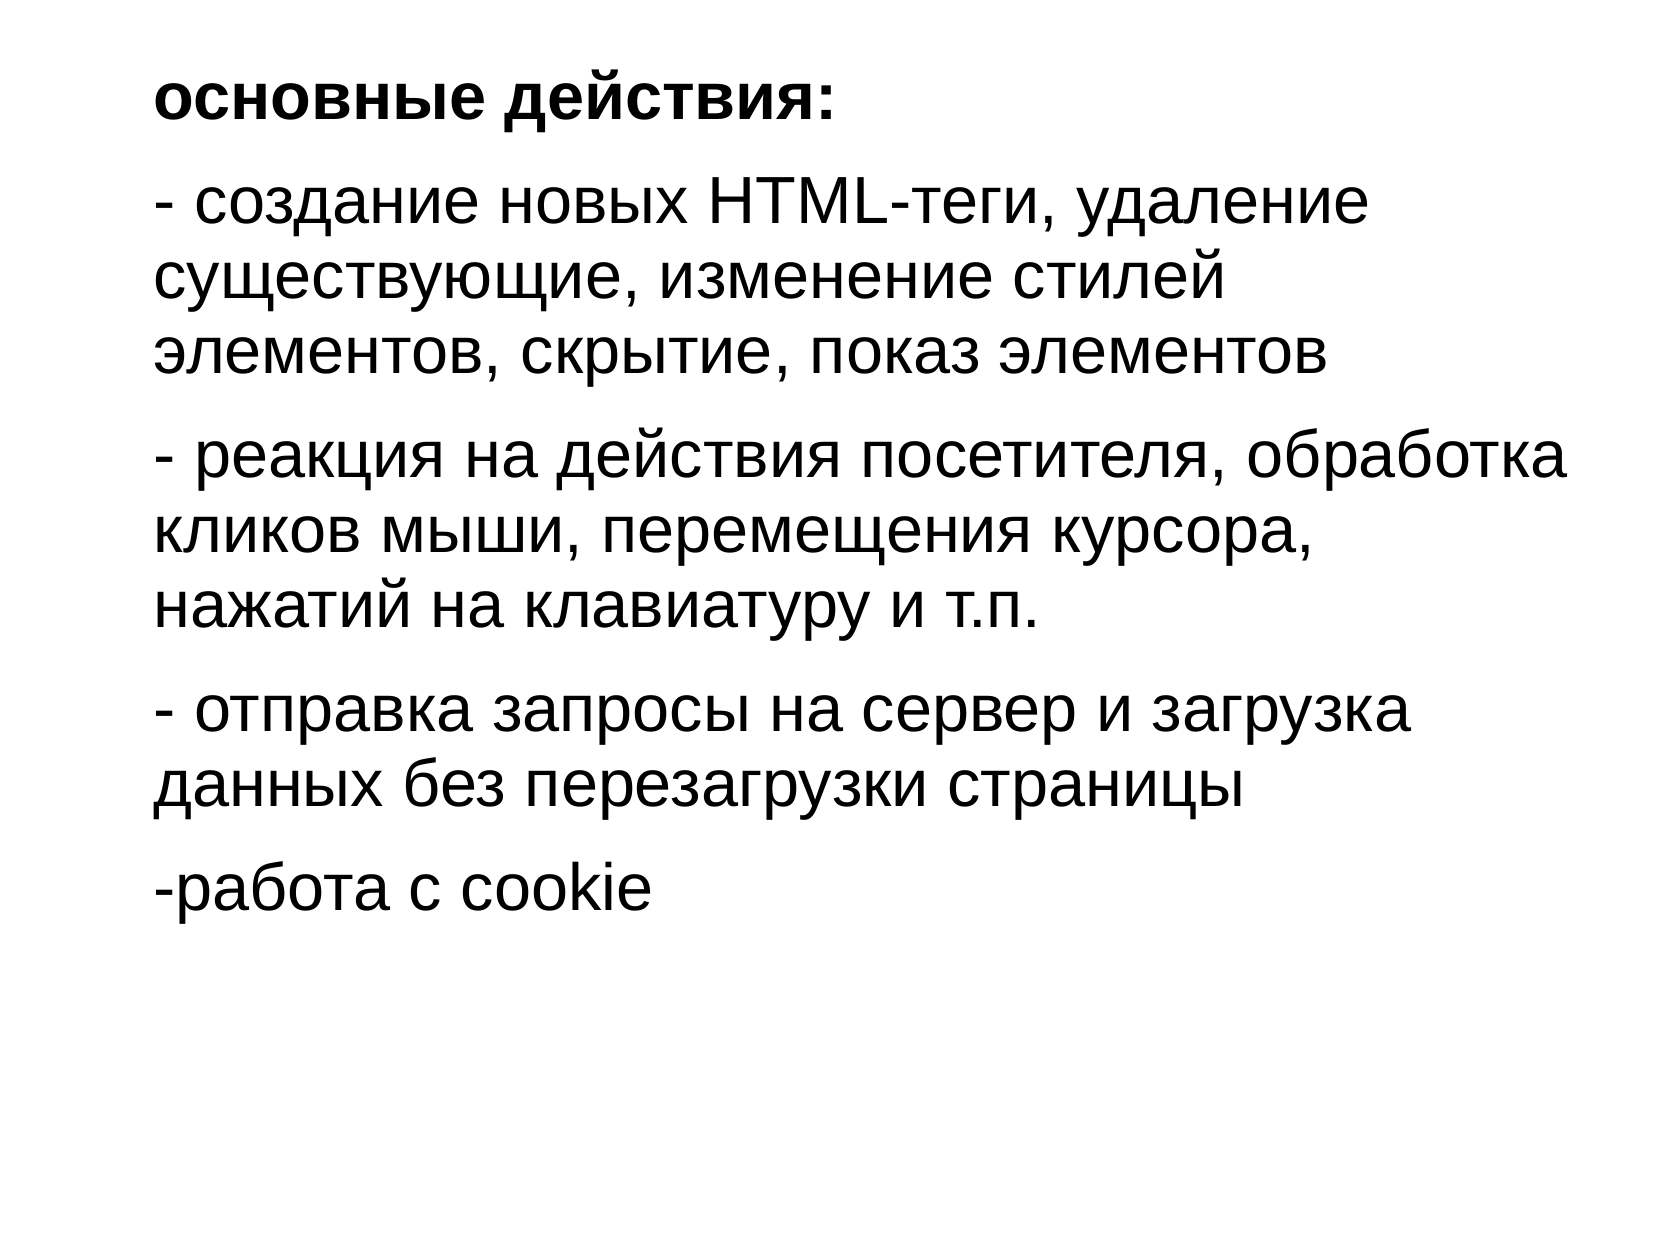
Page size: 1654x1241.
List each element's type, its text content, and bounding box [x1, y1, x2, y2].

list основные действия: - создание новых HTML-теги, удаление существующие, изменение стилей элементов, скрытие, показ элементов - реакция на действия посетителя, обработка кликов мыши, перемещения курсора, нажатий на клавиатуру и т.п. - отправка запросы на сервер и загрузка данных без перезагрузки страницы -работа с cookie [82, 59, 1571, 1109]
